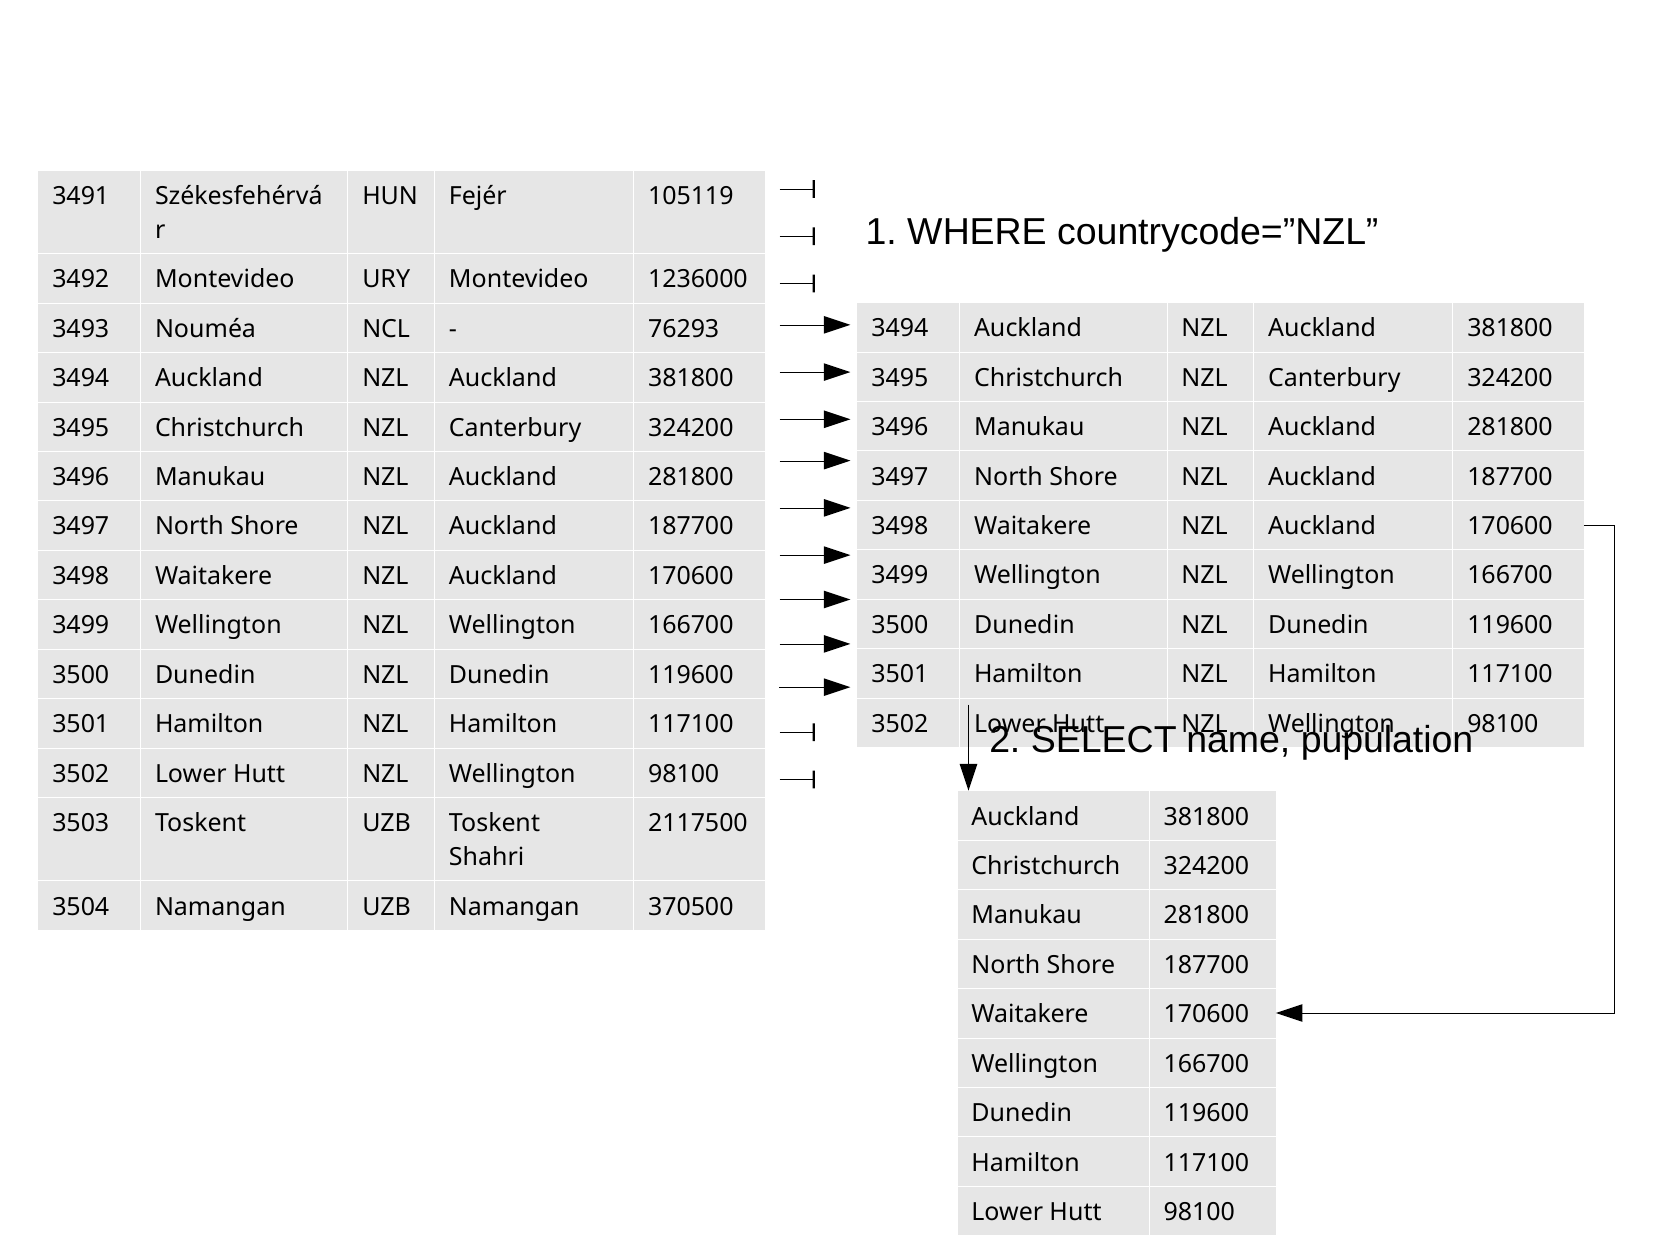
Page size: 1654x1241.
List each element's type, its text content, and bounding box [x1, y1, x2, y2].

table_cell 166700 [1150, 1039, 1276, 1087]
table_cell 166700 [1453, 550, 1584, 599]
table_cell Wellington [958, 1039, 1149, 1087]
table_cell 3500 [857, 600, 959, 648]
table_cell 3503 [38, 798, 140, 880]
table_cell NZL [1168, 550, 1253, 599]
table_cell URY [348, 254, 434, 303]
table_cell Dunedin [958, 1088, 1149, 1136]
table_cell 3502 [857, 699, 959, 747]
table_cell Hamilton [958, 1137, 1149, 1186]
table_header NZL [1168, 303, 1253, 352]
table_cell 281800 [634, 452, 765, 500]
table_header 381800 [1150, 791, 1276, 840]
table_cell Wellington [435, 600, 633, 649]
table_header 105119 [634, 171, 765, 253]
table_cell 3496 [38, 452, 140, 500]
table_header Fejér [435, 171, 633, 253]
table_cell Wellington [1254, 699, 1452, 710]
table_cell 324200 [634, 403, 765, 451]
table_cell 117100 [634, 699, 765, 748]
table_cell NZL [1168, 451, 1253, 500]
table_cell NZL [348, 699, 434, 748]
table_cell NZL [1168, 501, 1253, 549]
table_cell North Shore [141, 501, 347, 550]
table_cell 3497 [38, 501, 140, 550]
table_cell 3504 [38, 881, 140, 930]
table_cell Montevideo [435, 254, 633, 303]
table_header HUN [348, 171, 434, 253]
table_cell NZL [1168, 649, 1253, 698]
table_cell 3501 [857, 649, 959, 698]
table_cell North Shore [958, 940, 1149, 988]
table_cell Canterbury [1254, 353, 1452, 401]
table_cell Lower Hutt [960, 699, 1167, 747]
table_cell Auckland [1254, 501, 1452, 549]
table_header Auckland [960, 303, 1167, 352]
table_cell Lower Hutt [958, 1187, 1149, 1235]
table_cell NZL [1168, 699, 1253, 710]
table_header Auckland [958, 791, 1149, 840]
table_cell Toskent [141, 798, 347, 880]
table_cell Dunedin [960, 600, 1167, 648]
table_cell Christchurch [958, 841, 1149, 889]
table_cell Hamilton [960, 649, 1167, 698]
table_cell 3497 [857, 451, 959, 500]
table_cell 3494 [38, 353, 140, 402]
table_cell 187700 [634, 501, 765, 550]
table_cell 3496 [857, 402, 959, 450]
table_cell 2117500 [634, 798, 765, 880]
table_cell Toskent Shahri [435, 798, 633, 880]
table_cell 3498 [857, 501, 959, 549]
table_cell Dunedin [1254, 600, 1452, 648]
table_cell Waitakere [958, 989, 1149, 1038]
table_cell Wellington [435, 749, 633, 797]
table_header Székesfehérvár [141, 171, 347, 253]
table_cell 3502 [38, 749, 140, 797]
table_header 381800 [1453, 303, 1584, 352]
table_cell 3499 [38, 600, 140, 649]
table_header 3494 [857, 303, 959, 352]
table_cell NZL [348, 551, 434, 599]
table_cell UZB [348, 881, 434, 930]
table_cell 281800 [1150, 890, 1276, 939]
table_cell Christchurch [960, 353, 1167, 401]
table_cell Auckland [435, 452, 633, 500]
table_cell Auckland [435, 551, 633, 599]
table_cell 98100 [1150, 1187, 1276, 1235]
table_cell 187700 [1453, 451, 1584, 500]
table_cell 281800 [1453, 402, 1584, 450]
table_cell Dunedin [435, 650, 633, 698]
table_cell Namangan [435, 881, 633, 930]
table_cell - [435, 304, 633, 352]
table_cell NZL [348, 501, 434, 550]
text_box 2. SELECT name, pupulation [974, 710, 1489, 768]
table_cell 3492 [38, 254, 140, 303]
table_cell Nouméa [141, 304, 347, 352]
text_box 1. WHERE countrycode=”NZL” [850, 203, 1394, 260]
table_cell 117100 [1150, 1137, 1276, 1186]
table_cell North Shore [960, 451, 1167, 500]
table_cell Canterbury [435, 403, 633, 451]
table_cell NZL [348, 353, 434, 402]
table_cell 3495 [857, 353, 959, 401]
table_cell Manukau [958, 890, 1149, 939]
table_cell 119600 [1453, 600, 1584, 648]
table_cell Auckland [1254, 451, 1452, 500]
table_cell 3498 [38, 551, 140, 599]
table_cell Wellington [141, 600, 347, 649]
table_cell Auckland [435, 353, 633, 402]
table_cell Hamilton [141, 699, 347, 748]
table_cell Montevideo [141, 254, 347, 303]
table_cell NZL [1168, 353, 1253, 401]
table_cell Christchurch [141, 403, 347, 451]
table_cell NZL [1168, 402, 1253, 450]
table_cell 187700 [1150, 940, 1276, 988]
table_cell NCL [348, 304, 434, 352]
table_cell 3493 [38, 304, 140, 352]
table_cell Auckland [435, 501, 633, 550]
table_cell Wellington [960, 550, 1167, 599]
table_cell Manukau [141, 452, 347, 500]
table_cell 3499 [857, 550, 959, 599]
table_cell 76293 [634, 304, 765, 352]
table_cell Waitakere [960, 501, 1167, 549]
table_cell 170600 [634, 551, 765, 599]
table_cell 170600 [1150, 989, 1276, 1038]
table_cell NZL [348, 403, 434, 451]
table_cell 3501 [38, 699, 140, 748]
table_cell 117100 [1453, 649, 1584, 698]
table_cell 119600 [634, 650, 765, 698]
table_cell Hamilton [1254, 649, 1452, 698]
table_cell 170600 [1453, 501, 1584, 549]
table_header 3491 [38, 171, 140, 253]
table_cell 370500 [634, 881, 765, 930]
table_header Auckland [1254, 303, 1452, 352]
table_cell 3495 [38, 403, 140, 451]
table_cell 3500 [38, 650, 140, 698]
table_cell NZL [1168, 600, 1253, 648]
table_cell 324200 [1150, 841, 1276, 889]
table_cell UZB [348, 798, 434, 880]
table_cell 98100 [1453, 699, 1584, 747]
table_cell Hamilton [435, 699, 633, 748]
table_cell Auckland [1254, 402, 1452, 450]
table_cell NZL [348, 600, 434, 649]
table_cell 381800 [634, 353, 765, 402]
table_cell NZL [348, 749, 434, 797]
table_cell 98100 [634, 749, 765, 797]
table_cell Namangan [141, 881, 347, 930]
table_cell 166700 [634, 600, 765, 649]
table_cell Lower Hutt [141, 749, 347, 797]
table_cell Waitakere [141, 551, 347, 599]
table_cell Auckland [141, 353, 347, 402]
table_cell Wellington [1254, 550, 1452, 599]
table_cell 1236000 [634, 254, 765, 303]
table_cell Dunedin [141, 650, 347, 698]
table_cell 119600 [1150, 1088, 1276, 1136]
table_cell NZL [348, 650, 434, 698]
table_cell 324200 [1453, 353, 1584, 401]
table_cell NZL [348, 452, 434, 500]
table_cell Manukau [960, 402, 1167, 450]
